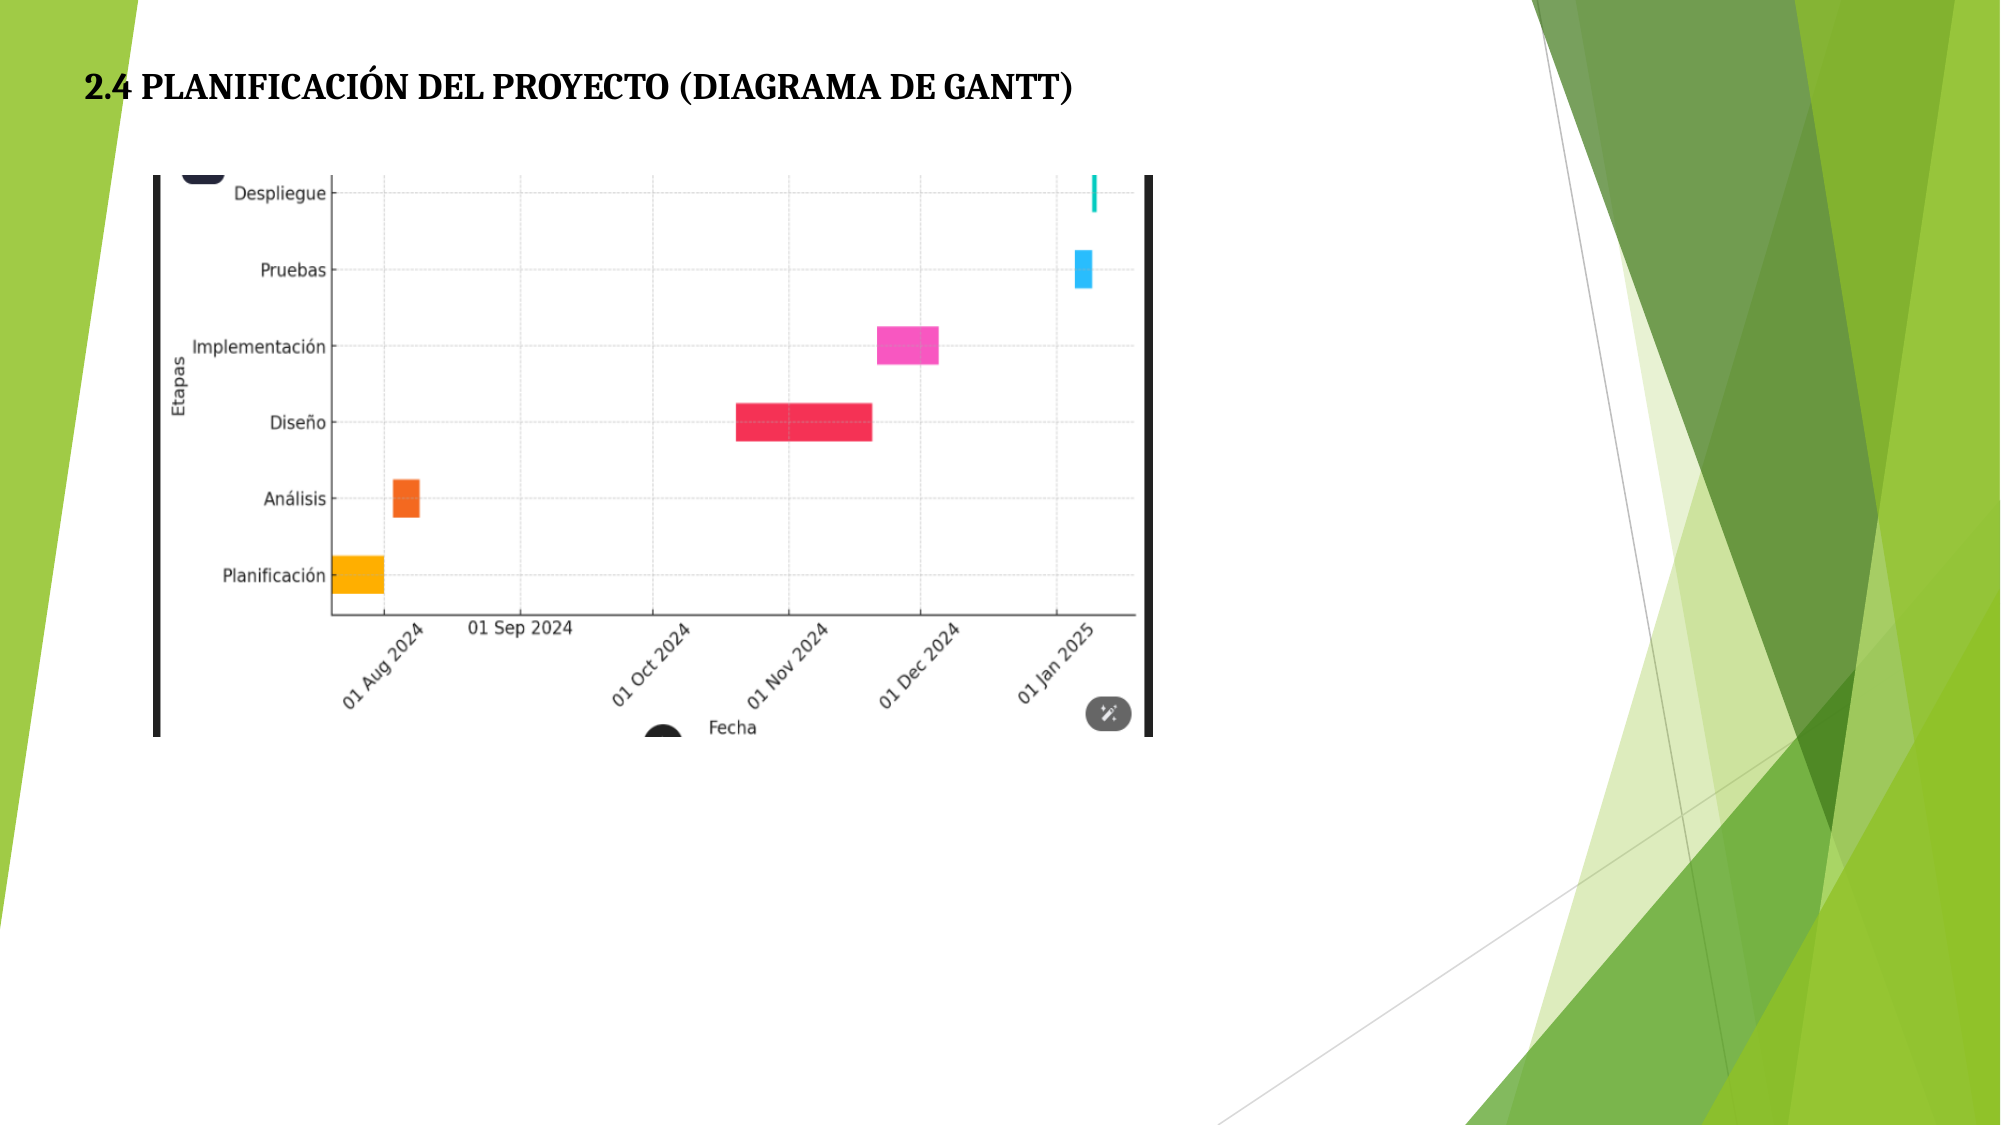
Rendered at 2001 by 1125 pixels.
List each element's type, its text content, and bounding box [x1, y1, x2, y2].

subtitle 2.4 PLANIFICACIÓN DEL PROYECTO (DIAGRAMA DE GANTT) [69, 55, 1834, 1061]
picture [153, 175, 1153, 737]
